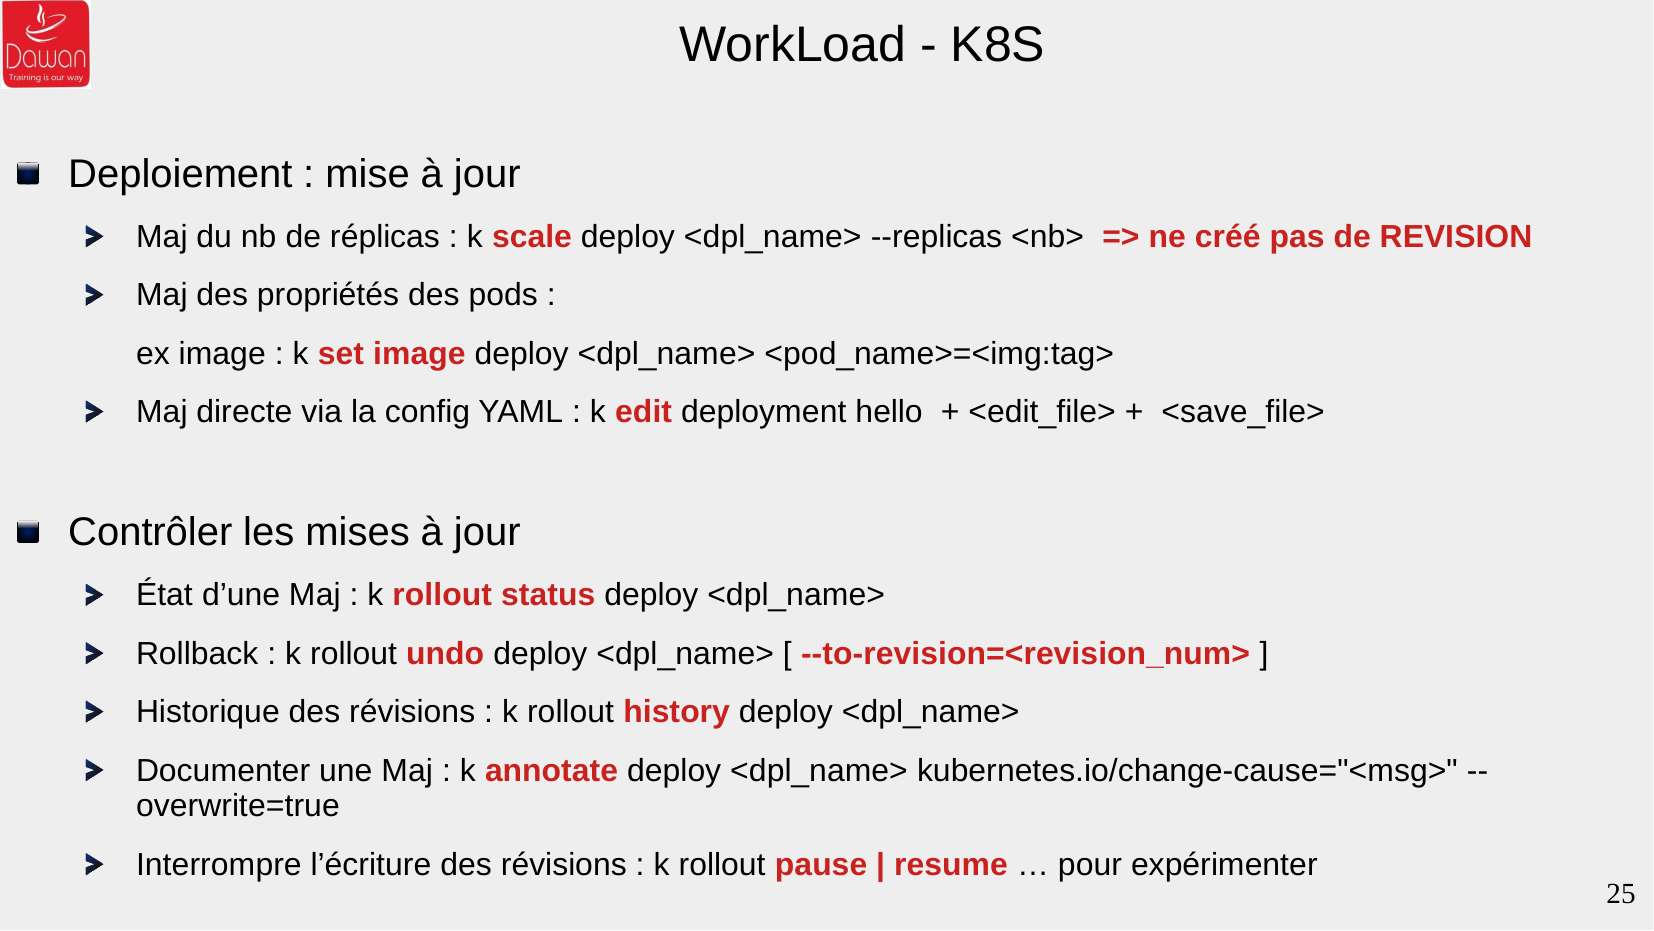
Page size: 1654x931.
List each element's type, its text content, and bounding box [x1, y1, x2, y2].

list Deploiement : mise à jour Maj du nb de réplicas : k scale deploy <dpl_name> --replicas <nb> => ne créé pas de REVISION Maj des propriétés des pods : ex image : k set image deploy <dpl_name> <pod_name>=<img:tag> Maj directe via la config YAML : k edit deployment hello + <edit_file> + <save_file> Contrôler les mises à jour État d’une Maj : k rollout status deploy <dpl_name> Rollback : k rollout undo deploy <dpl_name> [ --to-revision=<revision_num> ] Historique des révisions : k rollout history deploy <dpl_name> Documenter une Maj : k annotate deploy <dpl_name> kubernetes.io/change-cause="<msg>" --overwrite=true Interrompre l’écriture des révisions : k rollout pause | resume … pour expérimenter [0, 88, 1654, 886]
picture [1, 0, 91, 88]
title WorkLoad - K8S [366, 0, 1287, 88]
